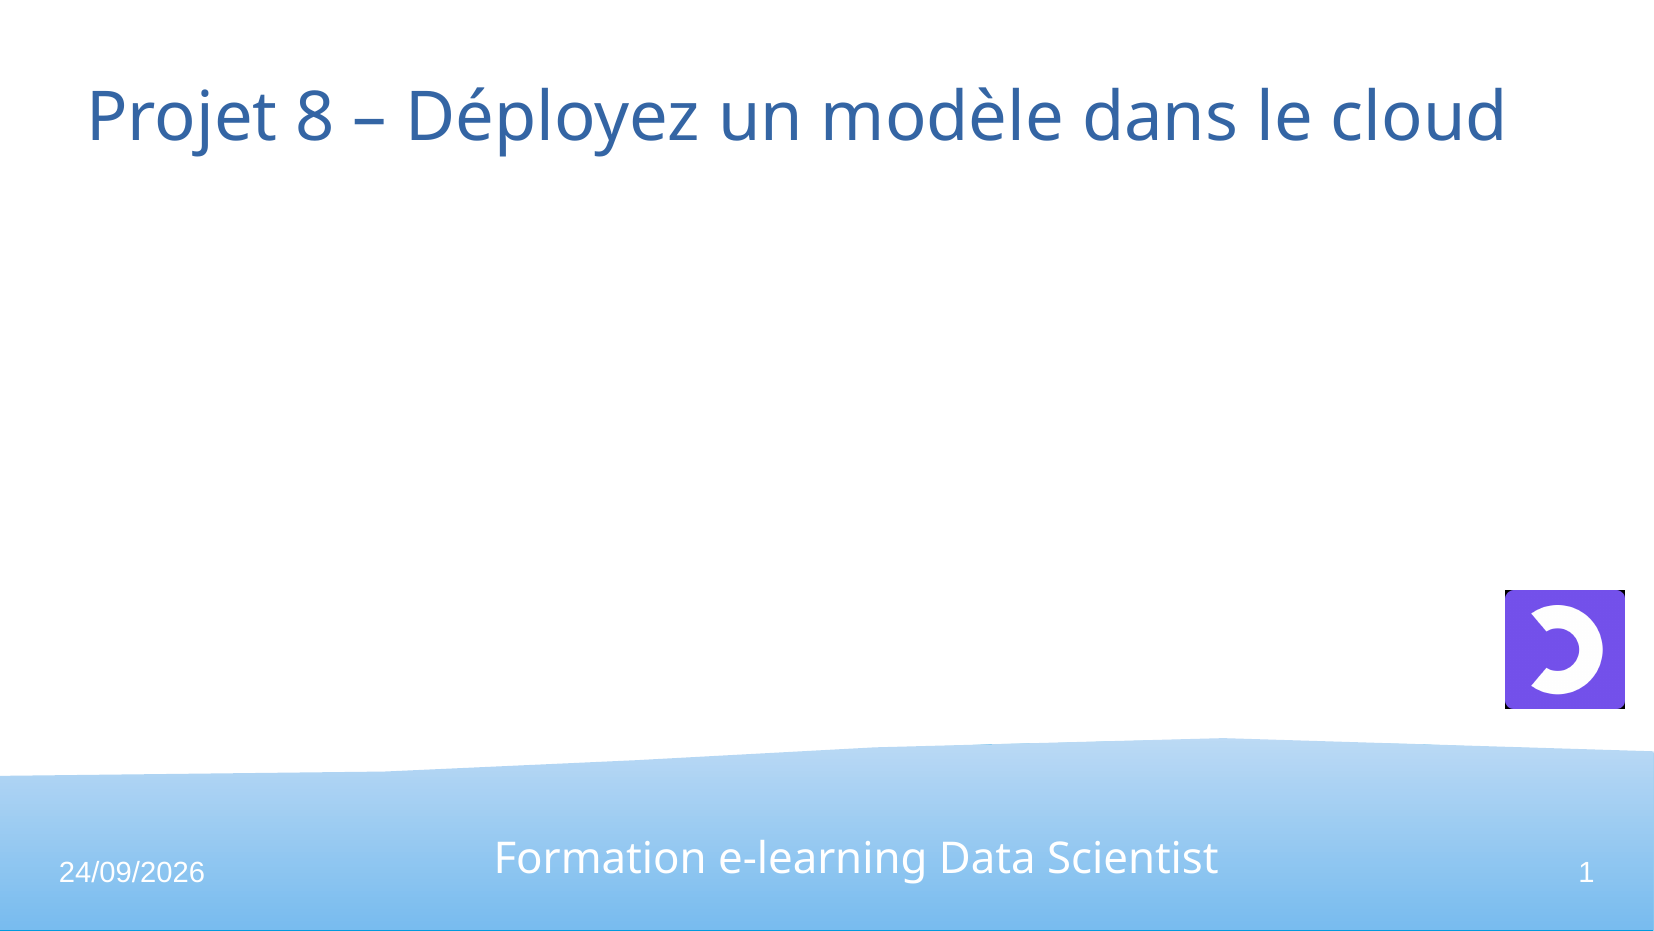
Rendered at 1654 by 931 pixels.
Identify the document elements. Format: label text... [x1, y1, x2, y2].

title Formation e-learning Data Scientist [118, 767, 1595, 931]
title Projet 8 – Déployez un modèle dans le cloud [59, 21, 1536, 207]
picture [1505, 590, 1625, 709]
